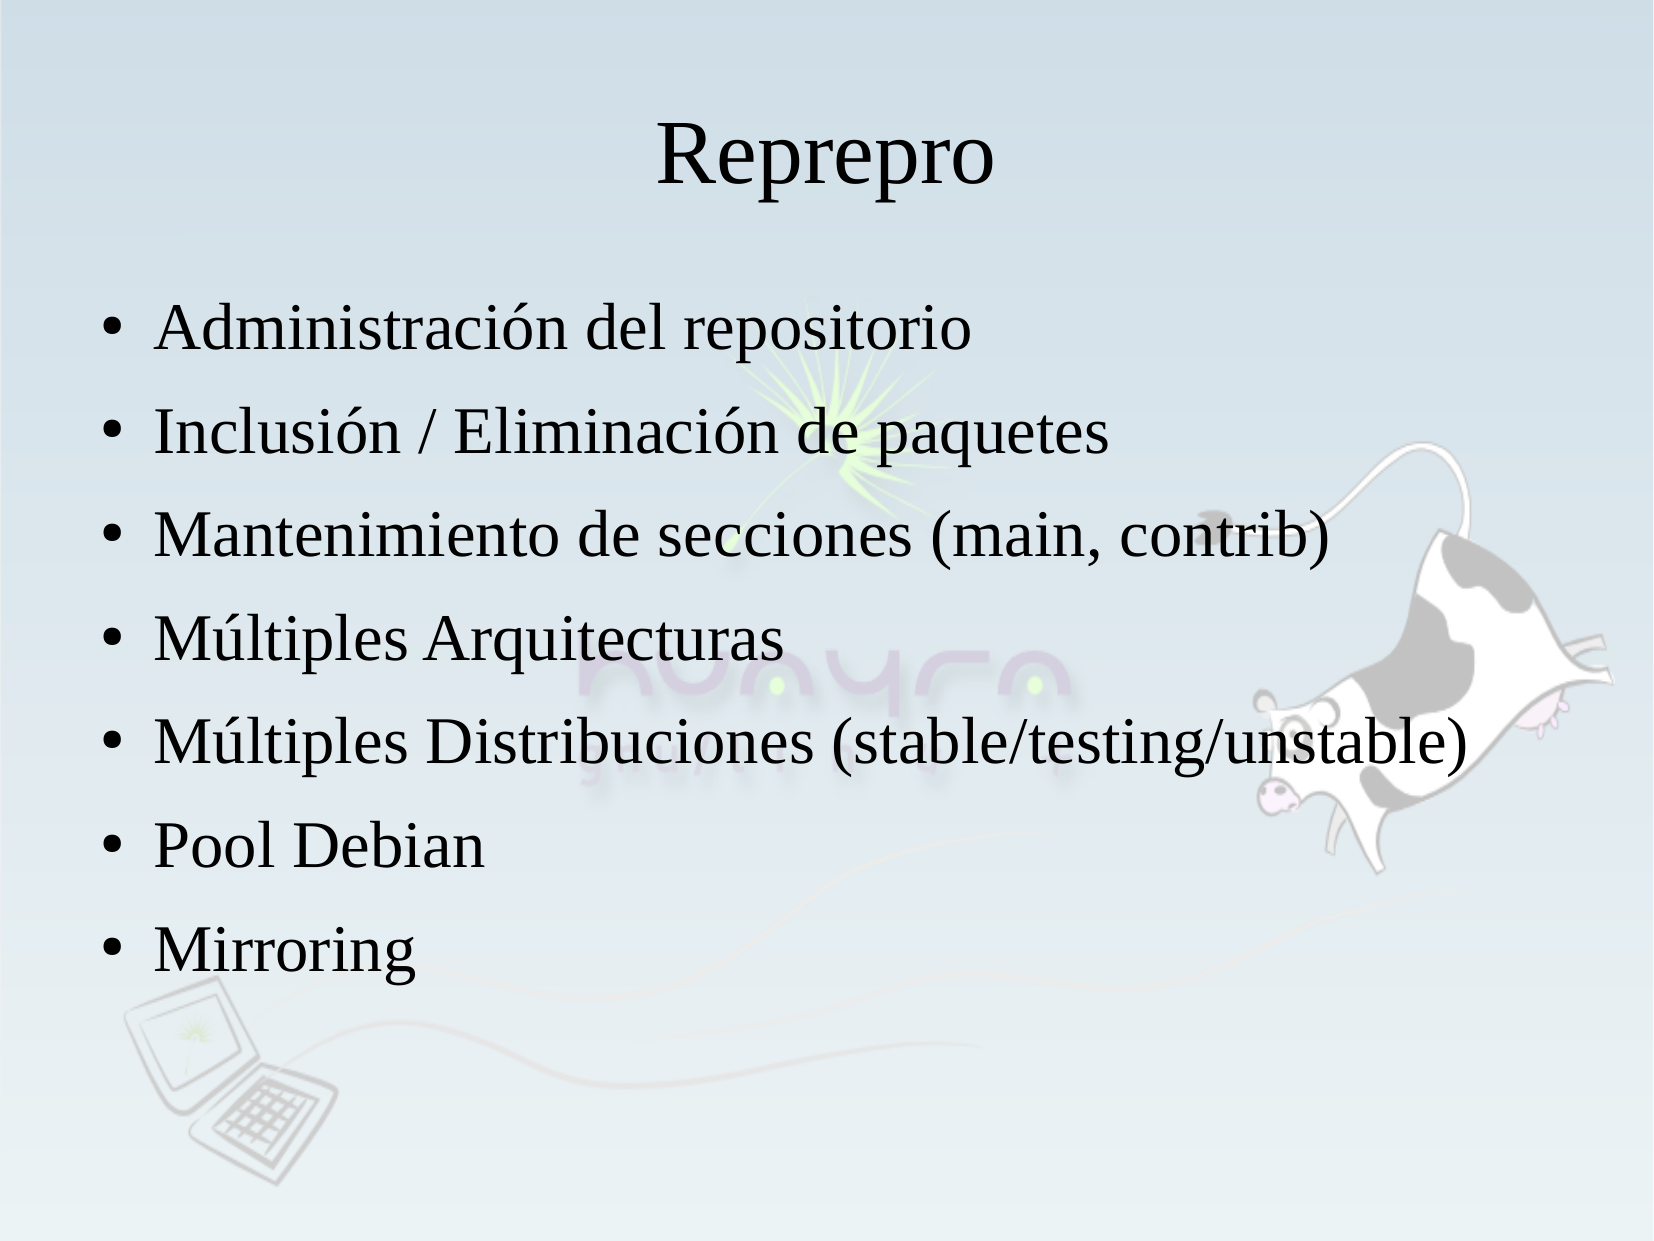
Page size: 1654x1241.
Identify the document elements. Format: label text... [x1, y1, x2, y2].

picture [0, 0, 1654, 1241]
list Administración del repositorio Inclusión / Eliminación de paquetes Mantenimiento de secciones (main, contrib) Múltiples Arquitecturas Múltiples Distribuciones (stable/testing/unstable) Pool Debian Mirroring [82, 290, 1538, 1010]
title Reprepro [82, 49, 1571, 257]
